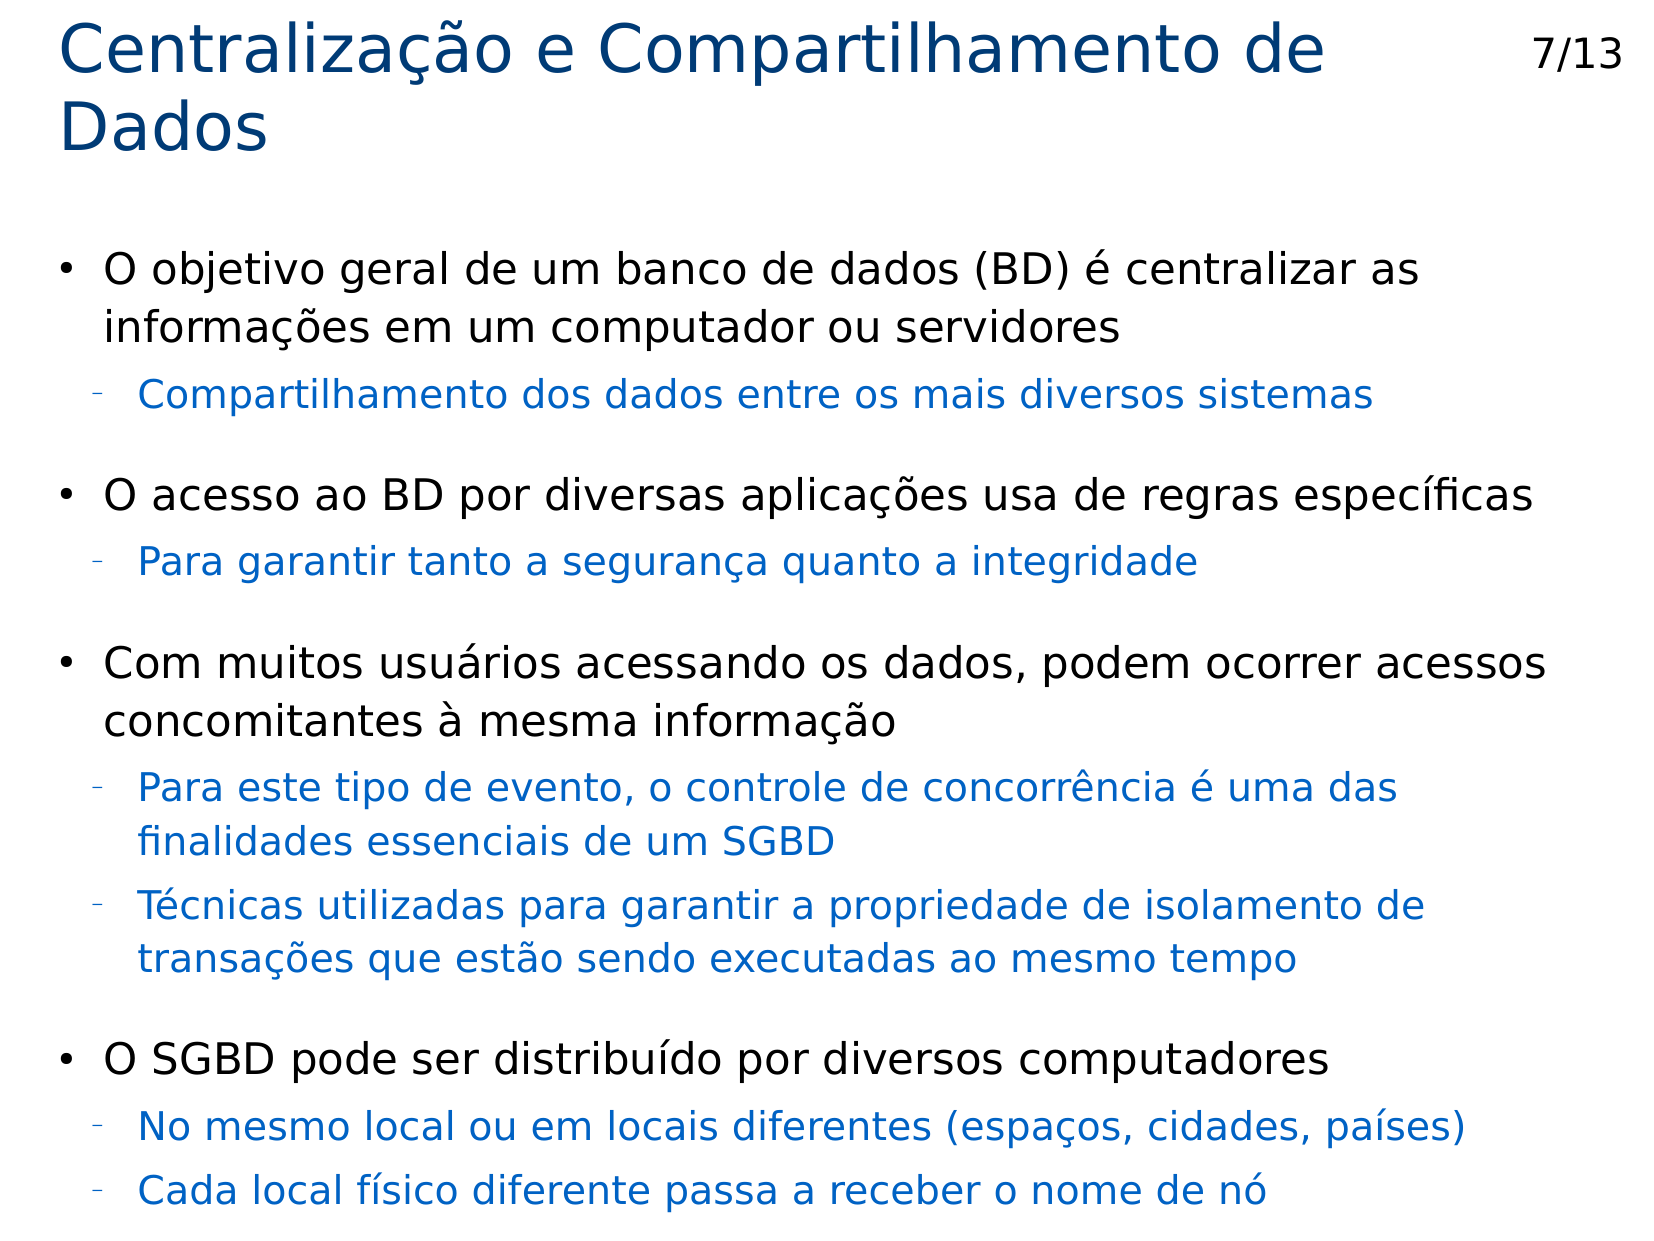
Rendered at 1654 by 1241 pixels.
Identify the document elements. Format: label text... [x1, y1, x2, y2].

list O objetivo geral de um banco de dados (BD) é centralizar as informações em um computador ou servidores Compartilhamento dos dados entre os mais diversos sistemas O acesso ao BD por diversas aplicações usa de regras específicas Para garantir tanto a segurança quanto a integridade Com muitos usuários acessando os dados, podem ocorrer acessos concomitantes à mesma informação Para este tipo de evento, o controle de concorrência é uma das finalidades essenciais de um SGBD Técnicas utilizadas para garantir a propriedade de isolamento de transações que estão sendo executadas ao mesmo tempo O SGBD pode ser distribuído por diversos computadores No mesmo local ou em locais diferentes (espaços, cidades, países) Cada local físico diferente passa a receber o nome de nó [59, 236, 1595, 1221]
title Centralização e Compartilhamento de Dados [59, 10, 1506, 167]
